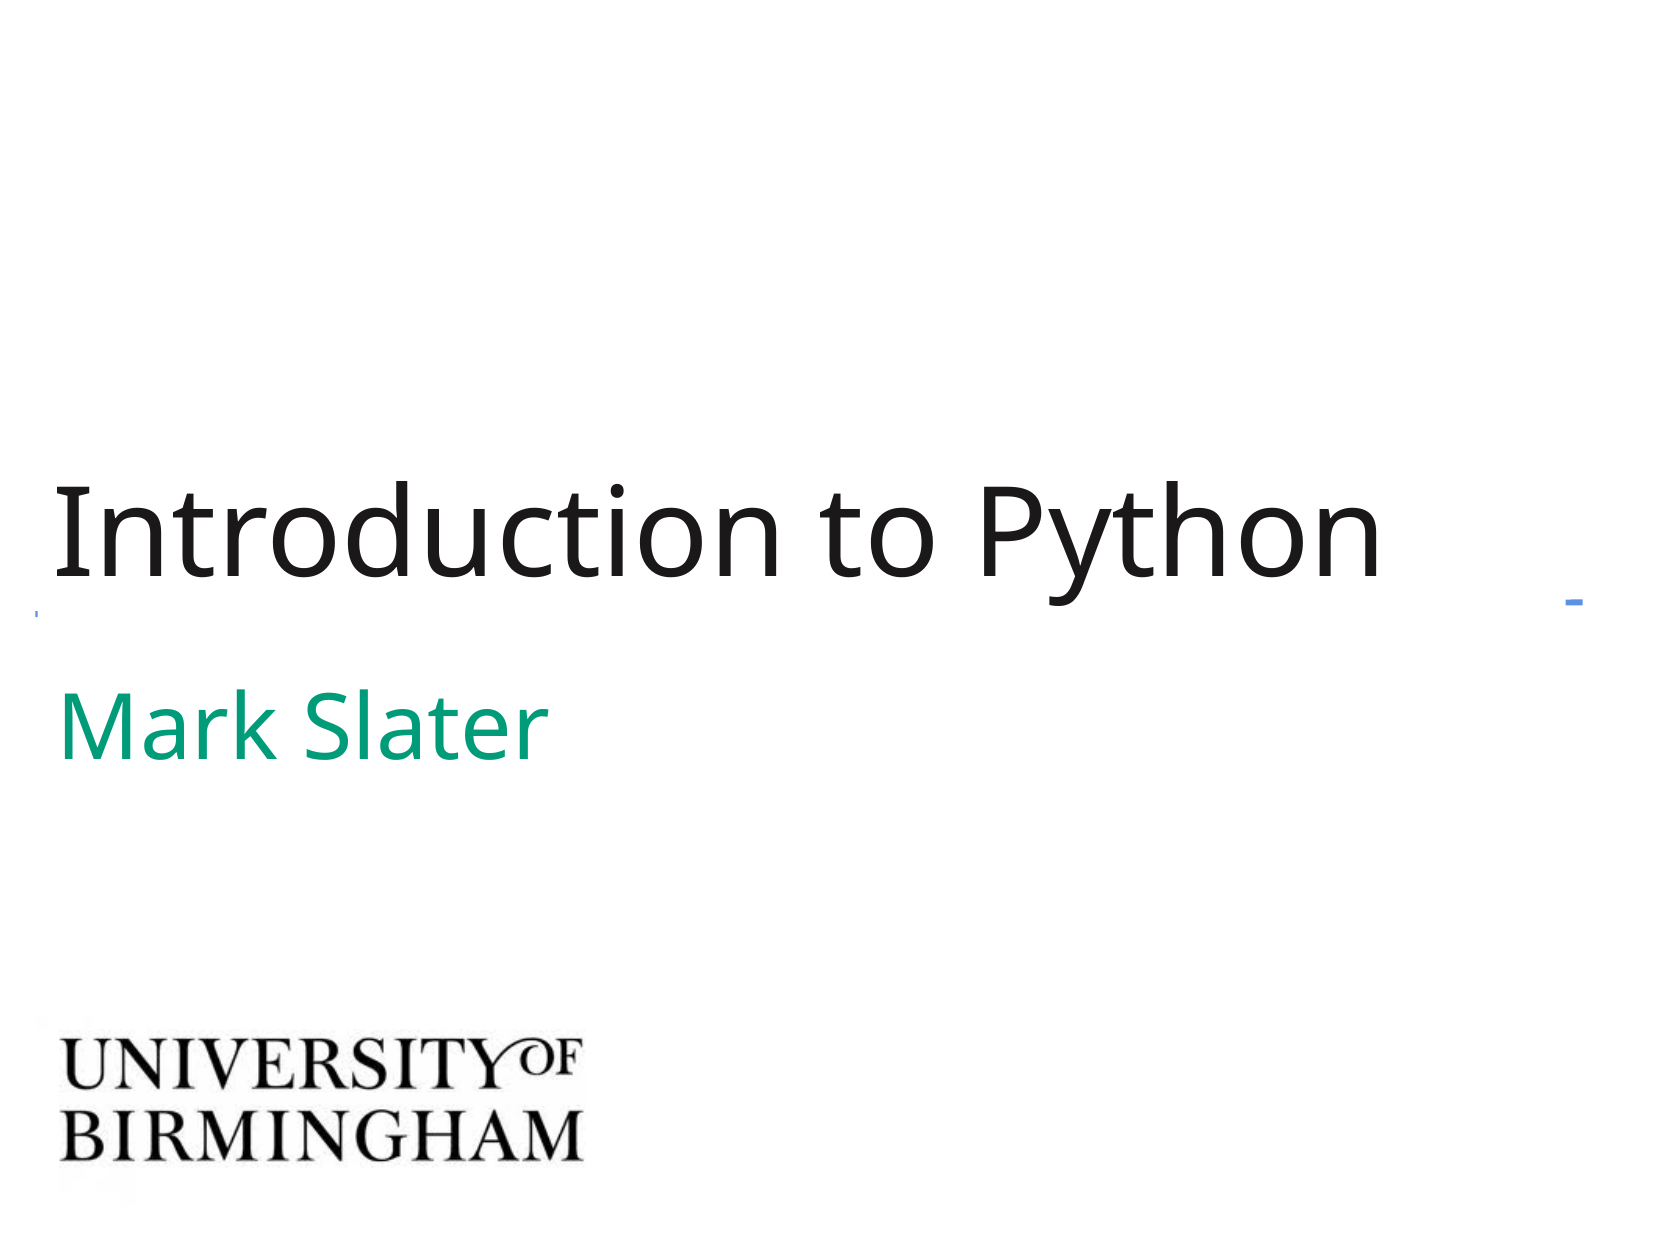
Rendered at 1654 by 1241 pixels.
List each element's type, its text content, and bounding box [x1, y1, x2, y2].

text_box Introduction to Python [37, 435, 1566, 594]
text_box Mark Slater [56, 661, 449, 767]
picture [35, 992, 609, 1207]
